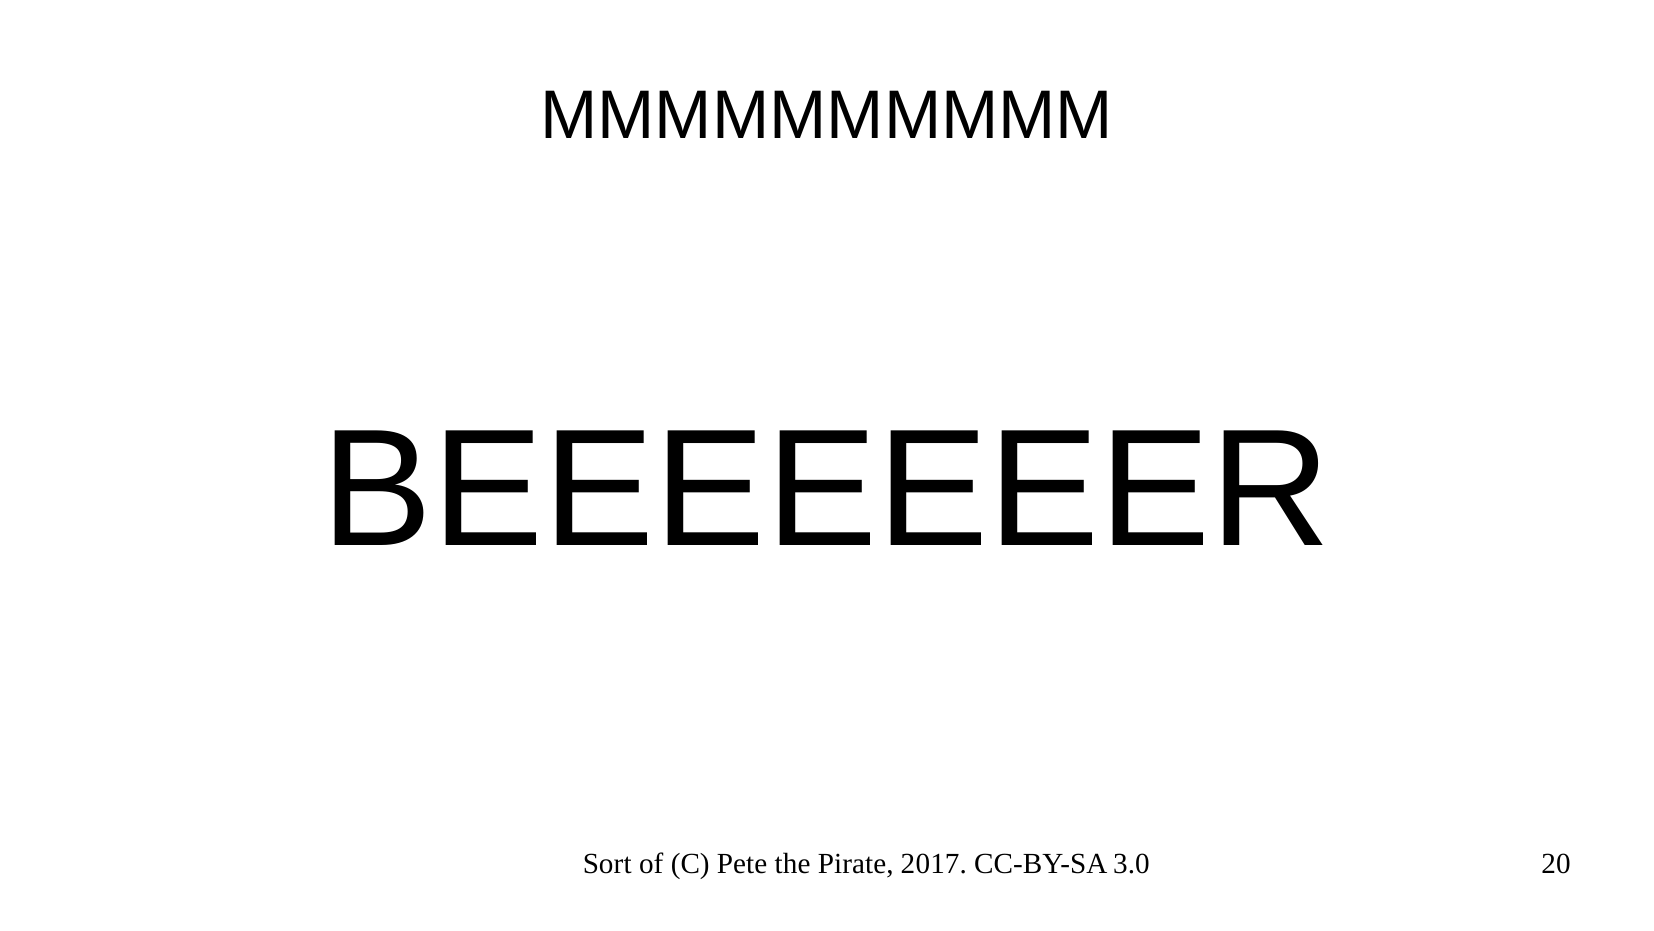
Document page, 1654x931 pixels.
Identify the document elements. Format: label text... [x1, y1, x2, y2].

list BEEEEEEER [82, 217, 1571, 757]
title MMMMMMMMMM [82, 37, 1571, 193]
